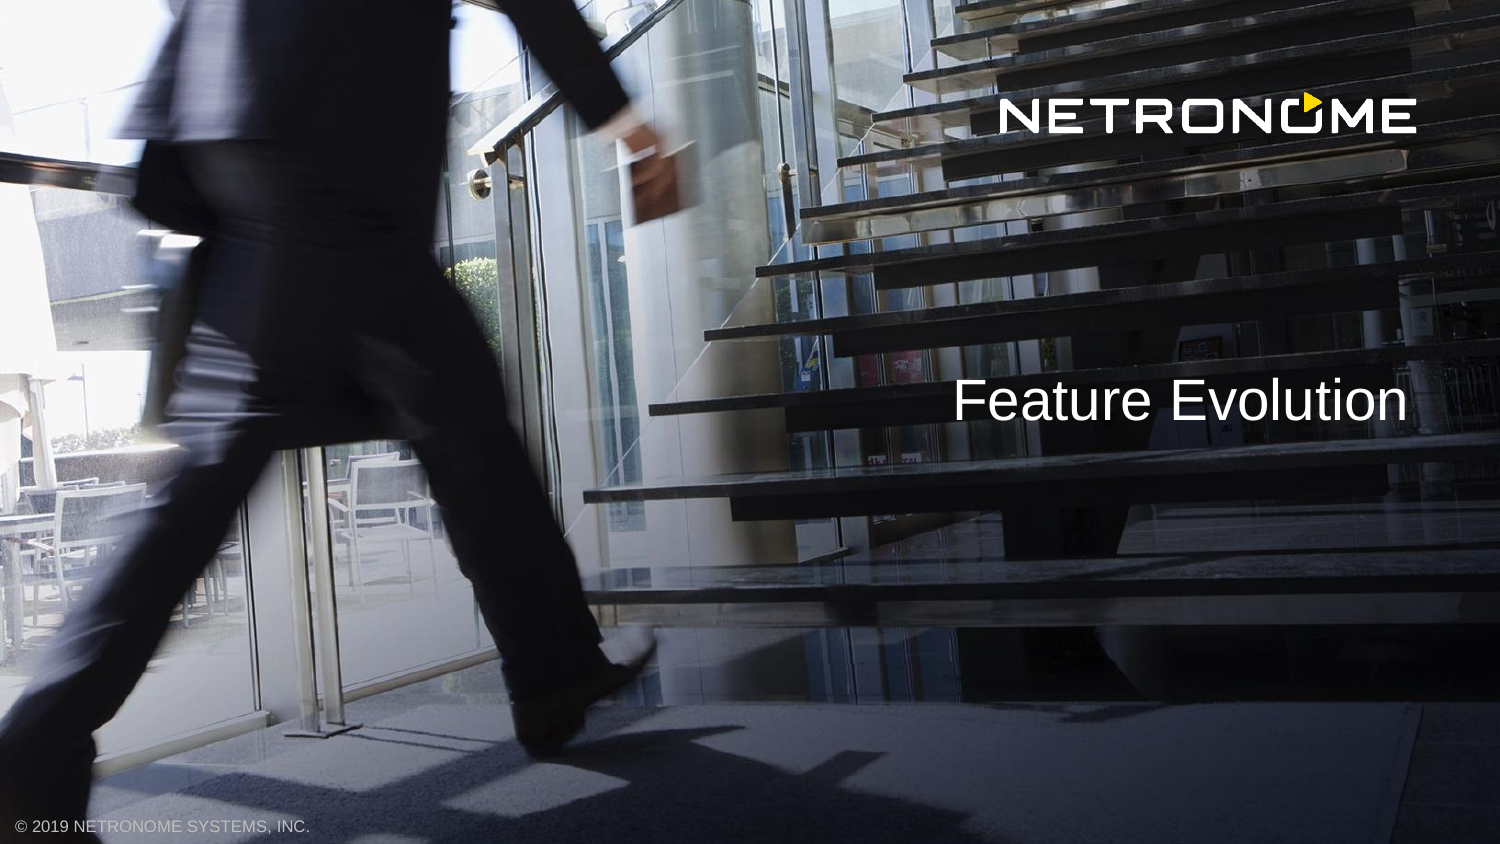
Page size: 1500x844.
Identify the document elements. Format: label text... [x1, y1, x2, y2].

picture [0, 0, 1500, 842]
title Feature Evolution [474, 347, 1425, 533]
